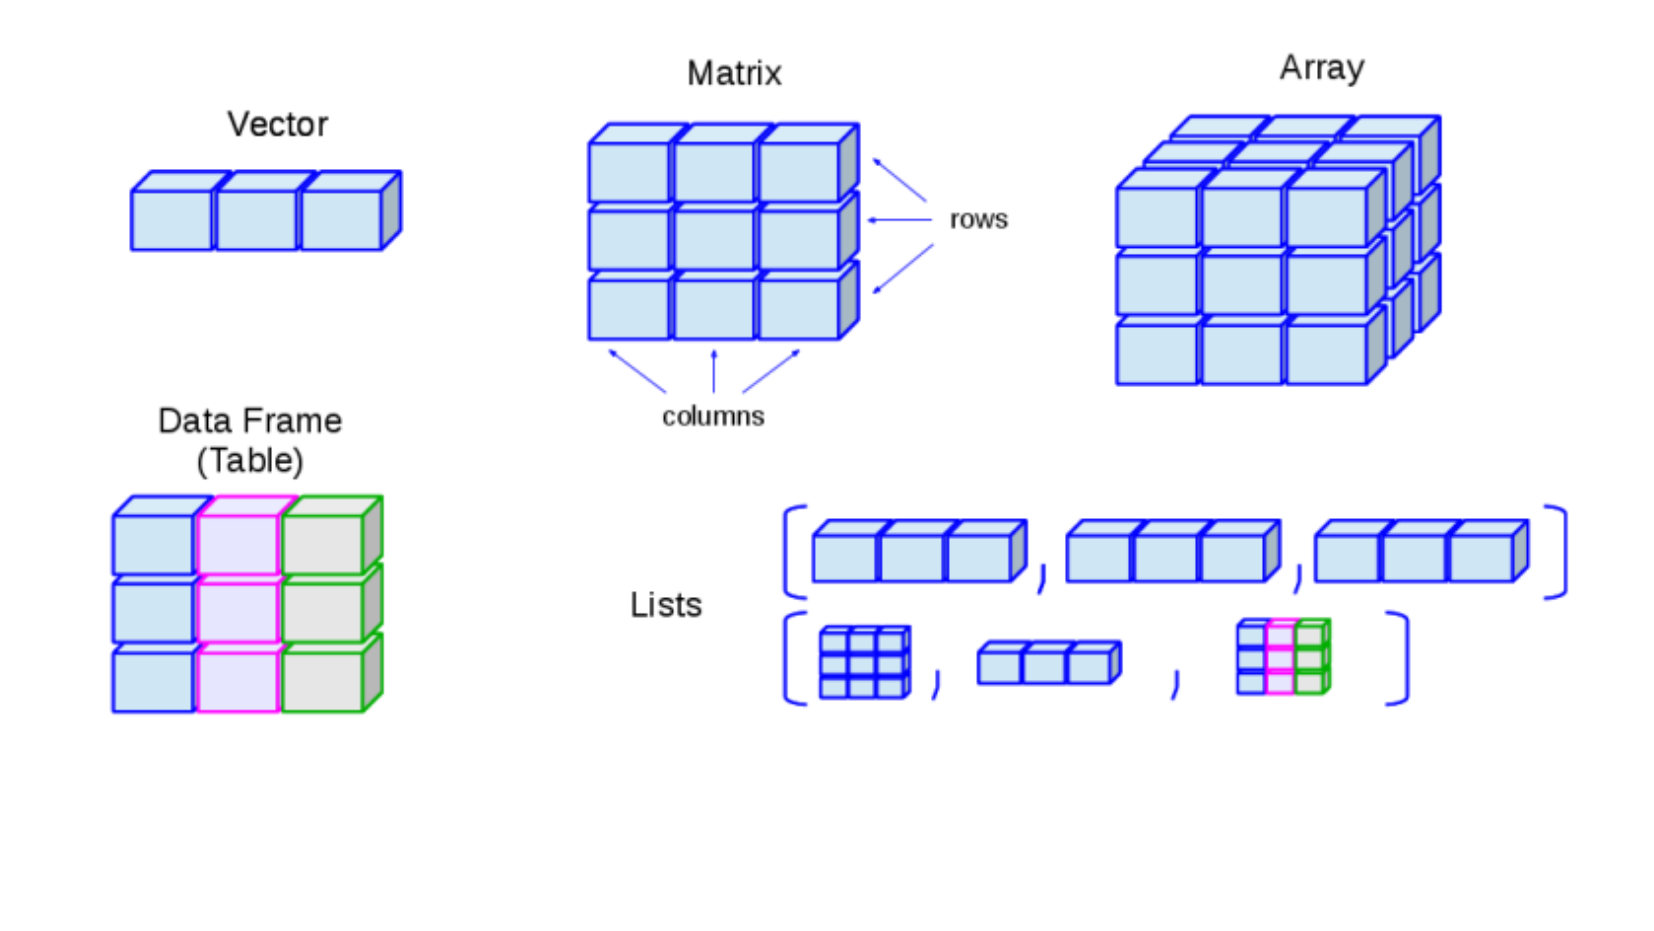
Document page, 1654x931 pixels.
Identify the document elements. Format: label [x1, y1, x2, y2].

picture [75, 24, 1588, 751]
